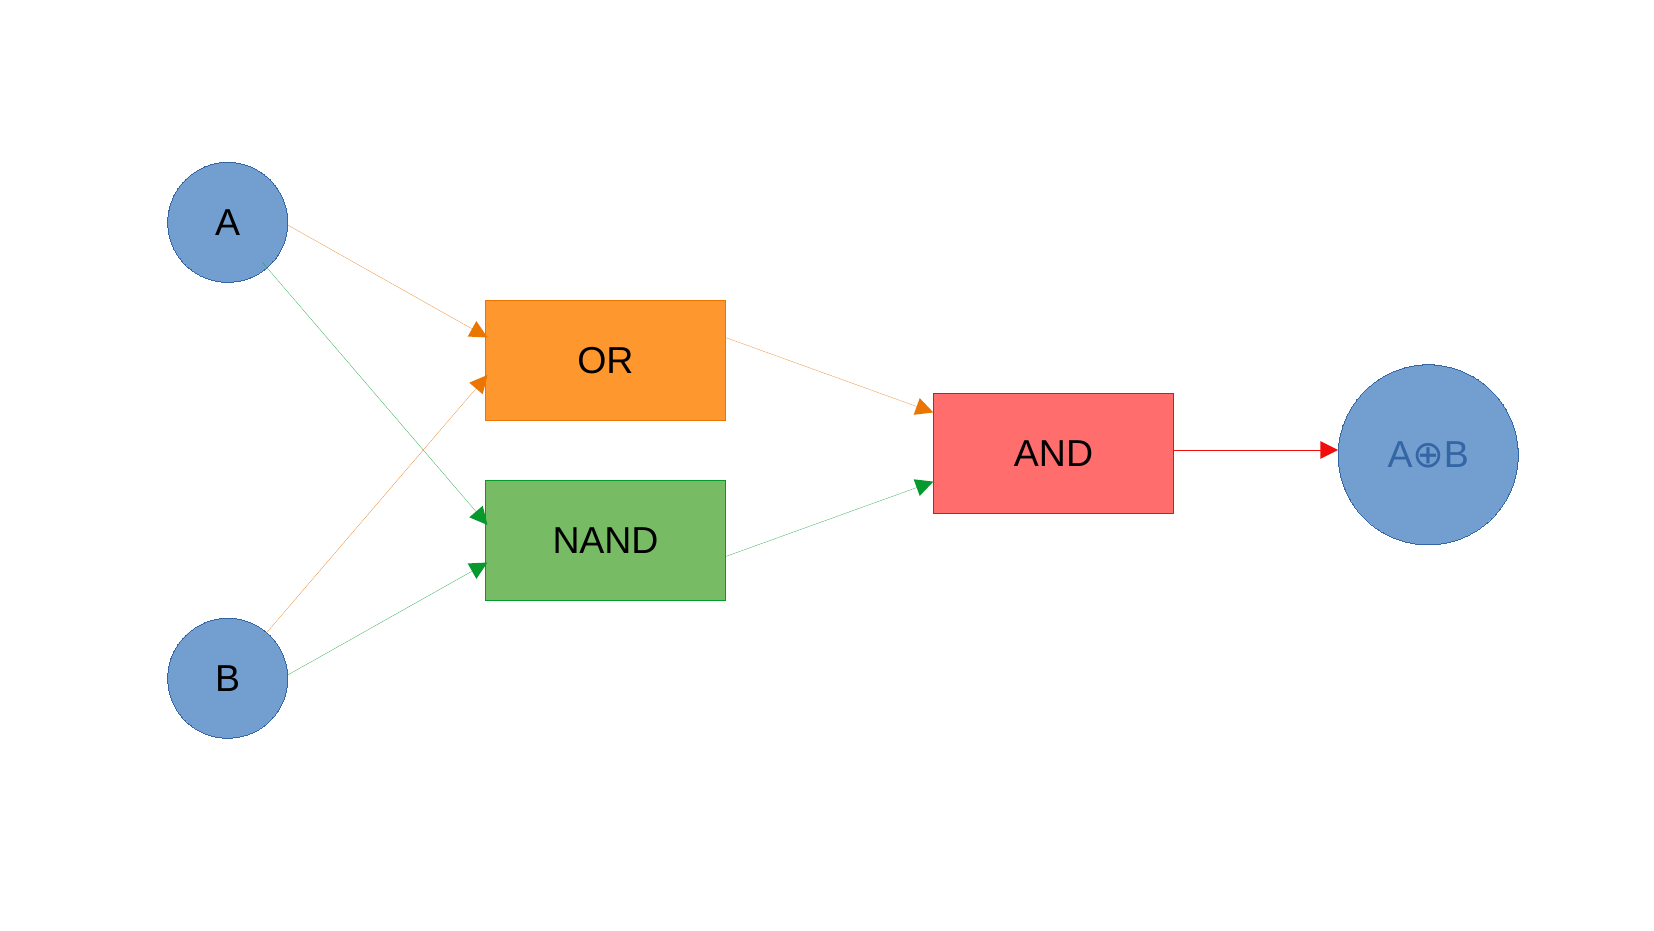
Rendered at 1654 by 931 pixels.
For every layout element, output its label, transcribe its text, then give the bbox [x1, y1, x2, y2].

text_box NAND [485, 480, 726, 601]
text_box OR [485, 300, 726, 421]
text_box B [167, 618, 288, 739]
text_box A [167, 162, 288, 283]
text_box A⊕B [1338, 364, 1519, 545]
text_box AND [933, 393, 1174, 514]
